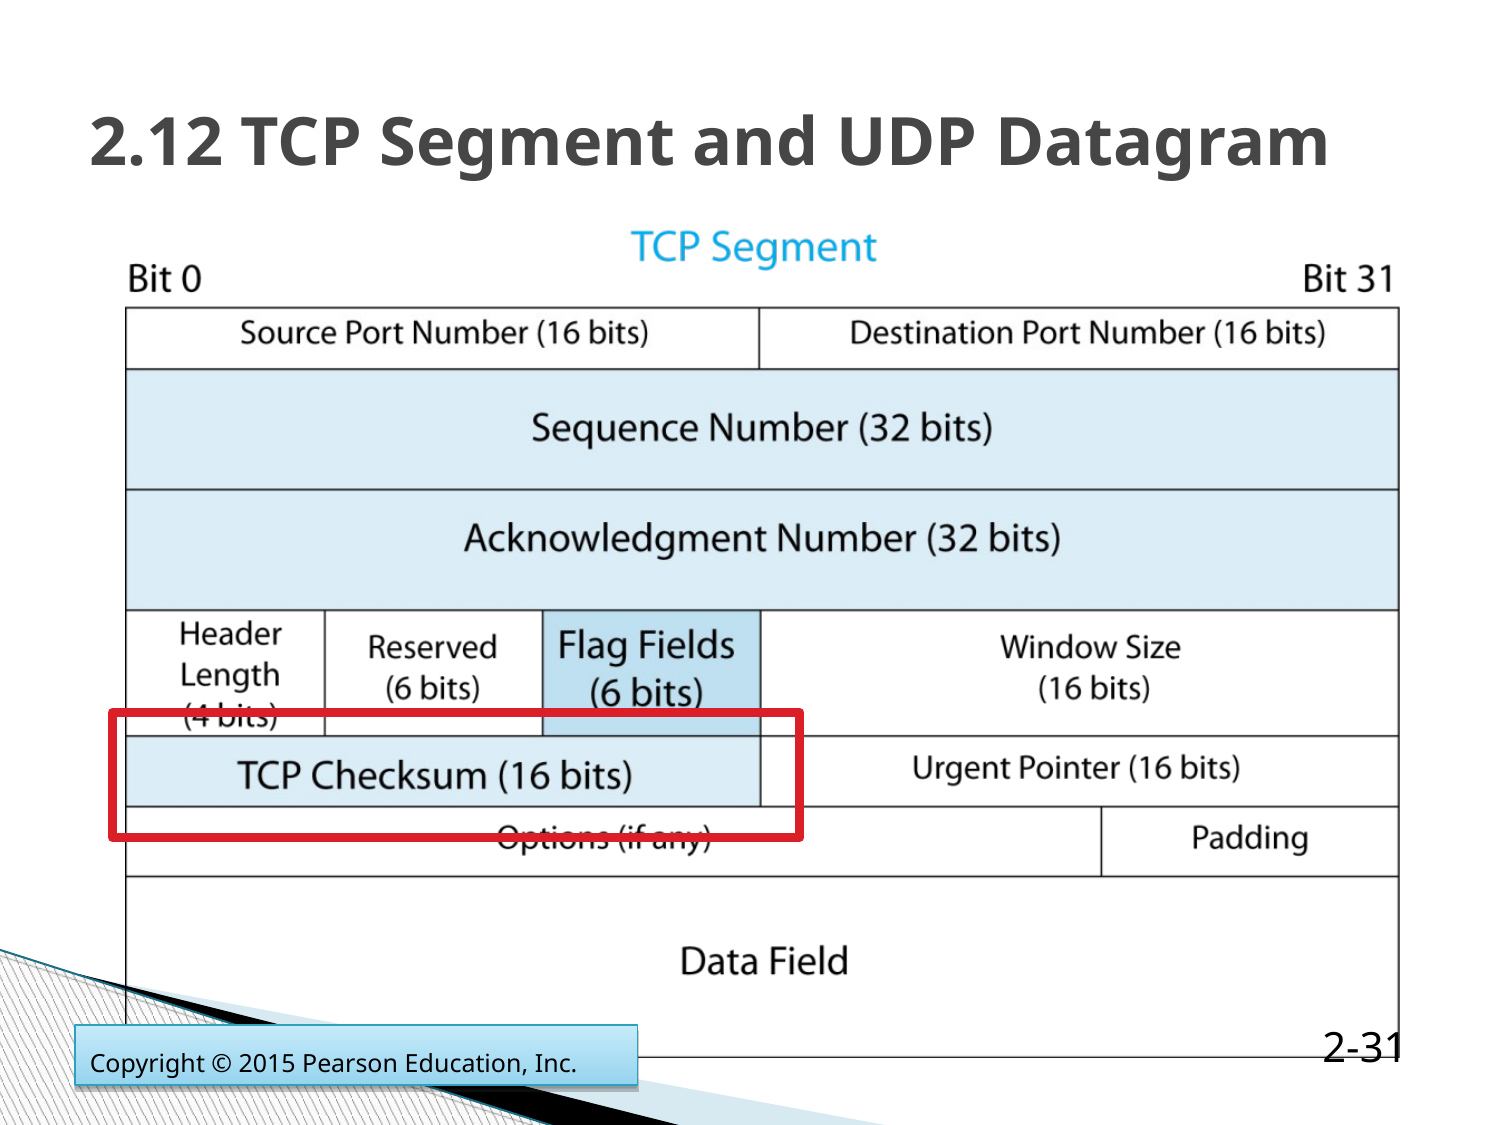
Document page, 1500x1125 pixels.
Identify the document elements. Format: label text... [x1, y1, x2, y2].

footer Copyright © 2015 Pearson Education, Inc. [75, 1025, 638, 1085]
picture [0, 233, 1400, 1125]
title 2.12 TCP Segment and UDP Datagram [75, 45, 1425, 233]
picture [684, 234, 695, 246]
slide_number 2-<number> [1275, 1025, 1423, 1085]
picture [125, 717, 795, 833]
